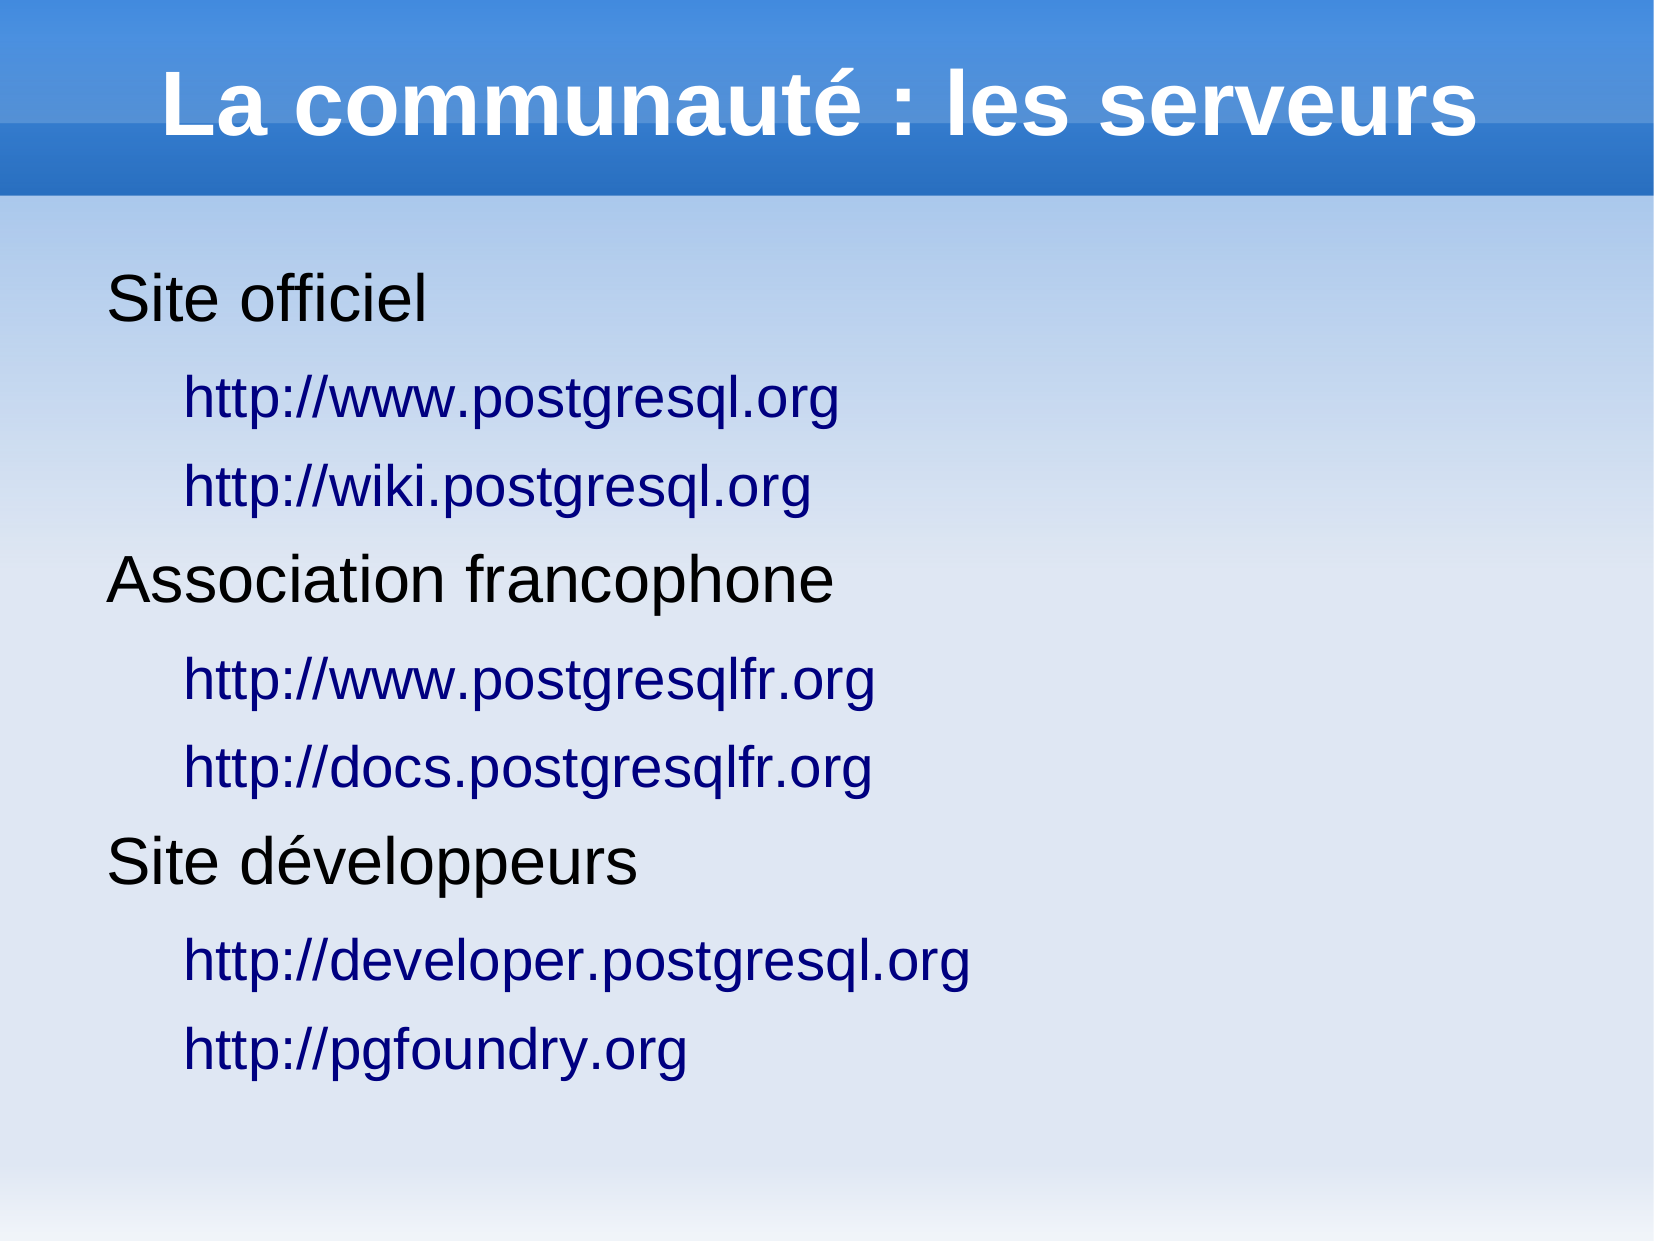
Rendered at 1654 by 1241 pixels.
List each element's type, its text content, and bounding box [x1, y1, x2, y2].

list Site officiel http://www.postgresql.org http://wiki.postgresql.org Association francophone http://www.postgresqlfr.org http://docs.postgresqlfr.org Site développeurs http://developer.postgresql.org http://pgfoundry.org [88, 260, 1577, 1152]
picture [0, 0, 1654, 1241]
title La communauté : les serveurs [76, 7, 1565, 200]
